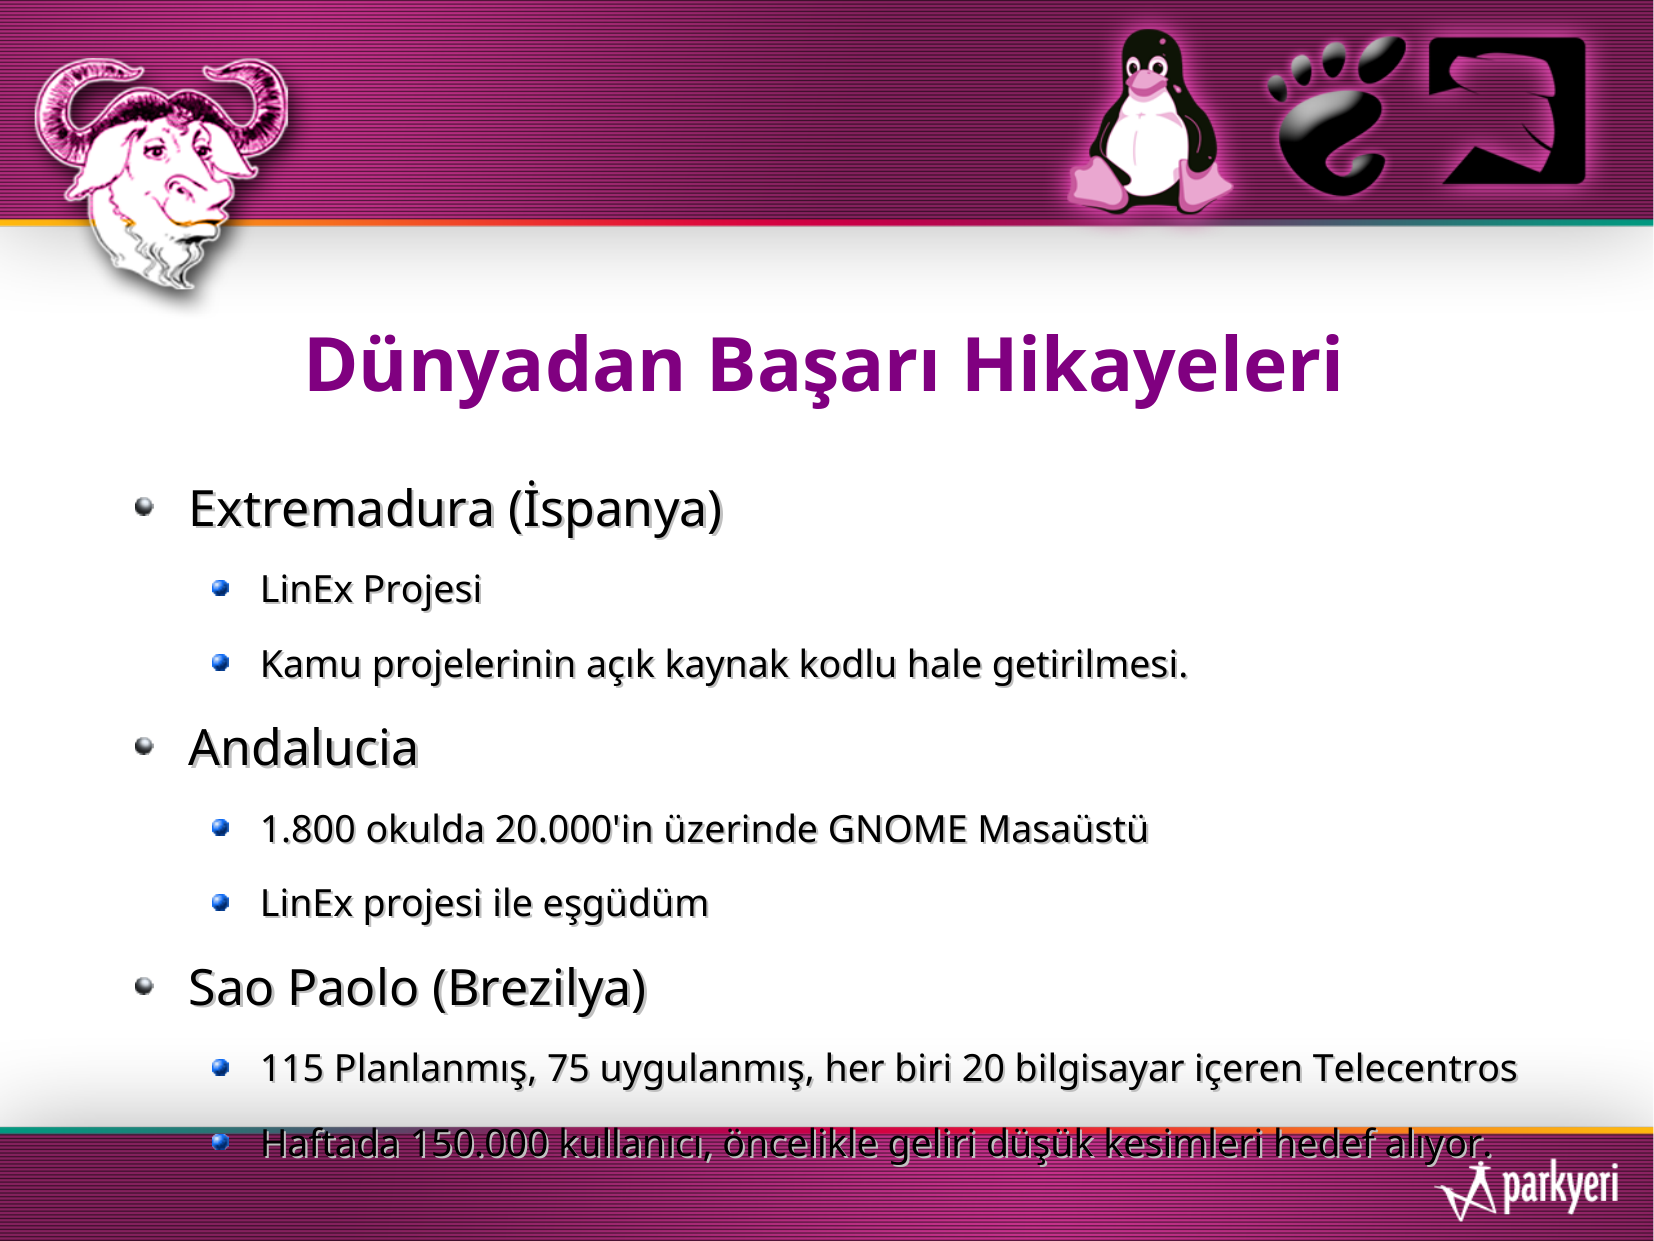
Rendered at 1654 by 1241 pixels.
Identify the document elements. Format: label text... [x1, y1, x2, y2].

title Dünyadan Başarı Hikayeleri [118, 295, 1531, 429]
picture [0, 0, 1654, 1241]
list Extremadura (İspanya) LinEx Projesi Kamu projelerinin açık kaynak kodlu hale getirilmesi. Andalucia 1.800 okulda 20.000'in üzerinde GNOME Masaüstü LinEx projesi ile eşgüdüm Sao Paolo (Brezilya) 115 Planlanmış, 75 uygulanmış, her biri 20 bilgisayar içeren Telecentros Haftada 150.000 kullanıcı, öncelikle geliri düşük kesimleri hedef alıyor. [118, 472, 1531, 1103]
